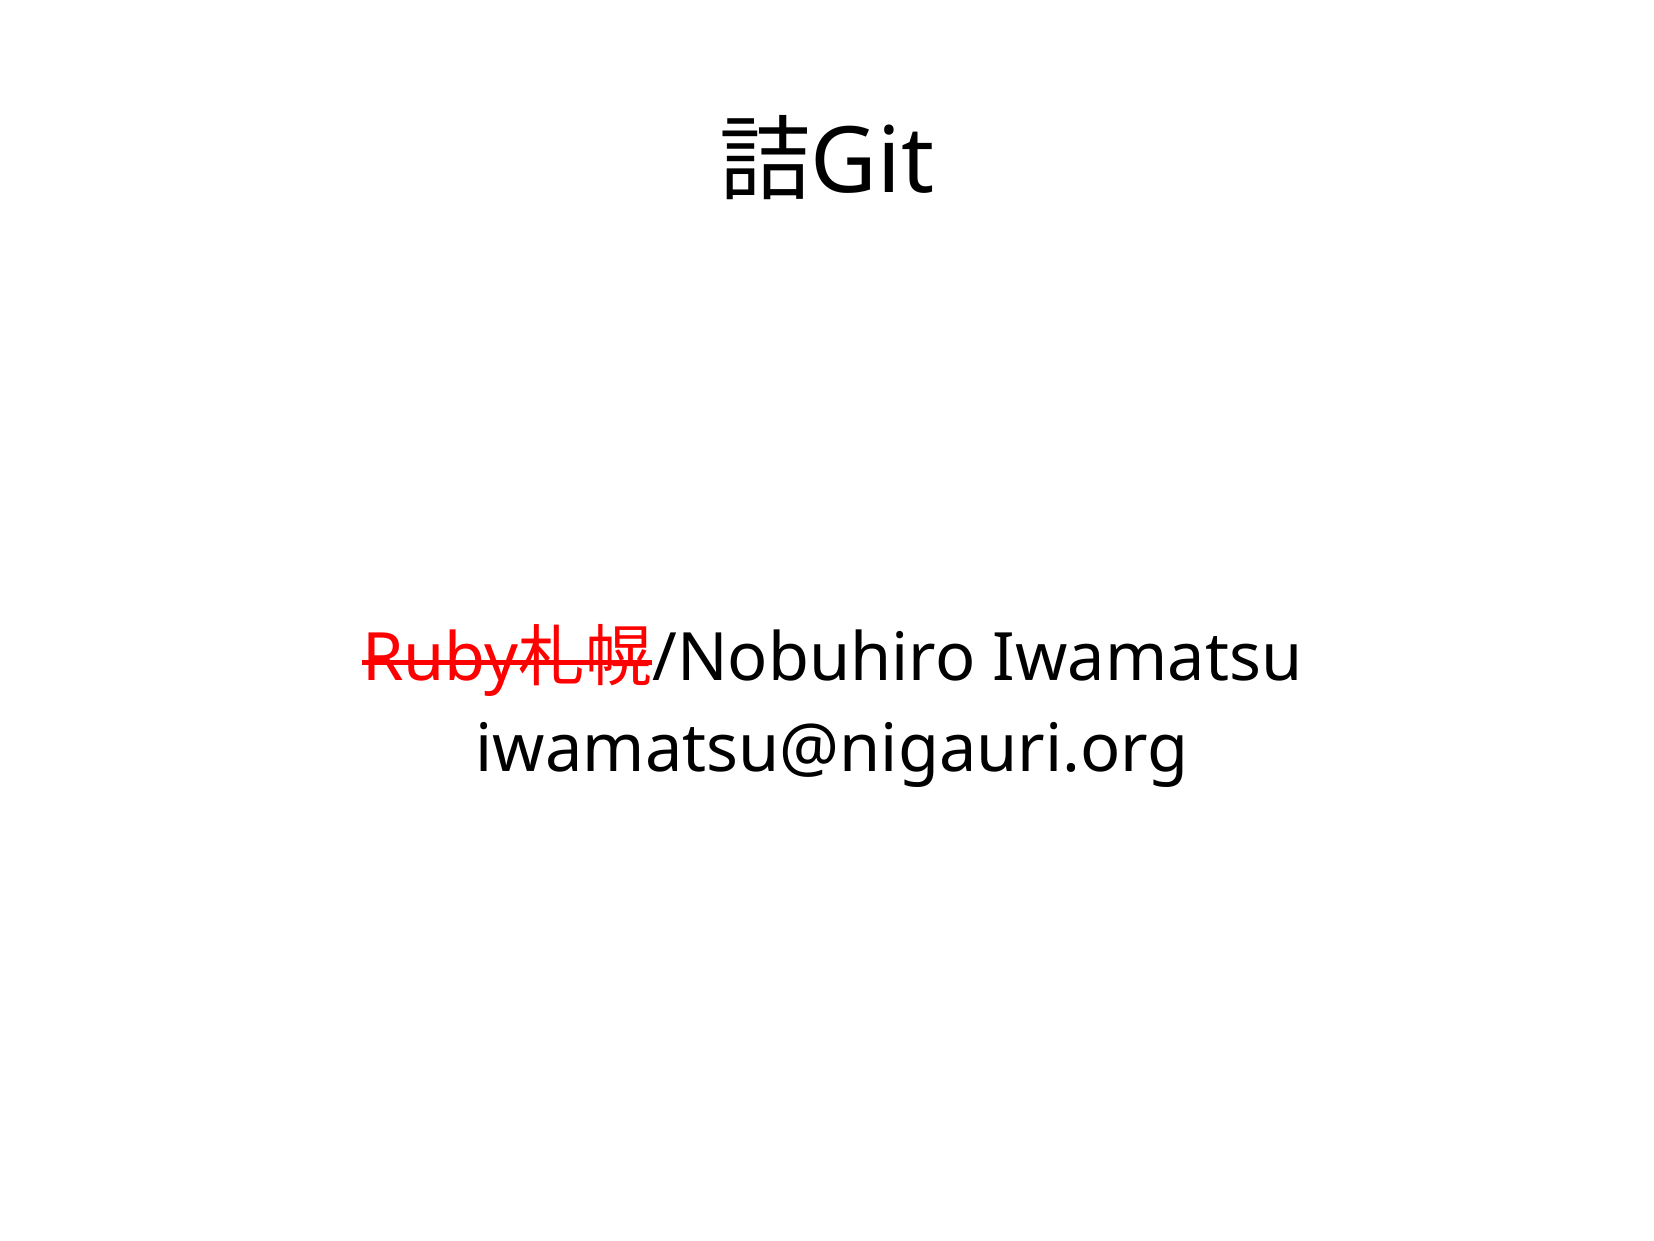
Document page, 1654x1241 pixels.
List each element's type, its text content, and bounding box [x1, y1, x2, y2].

title 詰Git [82, 56, 1571, 250]
subtitle Ruby札幌/Nobuhiro Iwamatsu iwamatsu@nigauri.org [88, 295, 1577, 1099]
